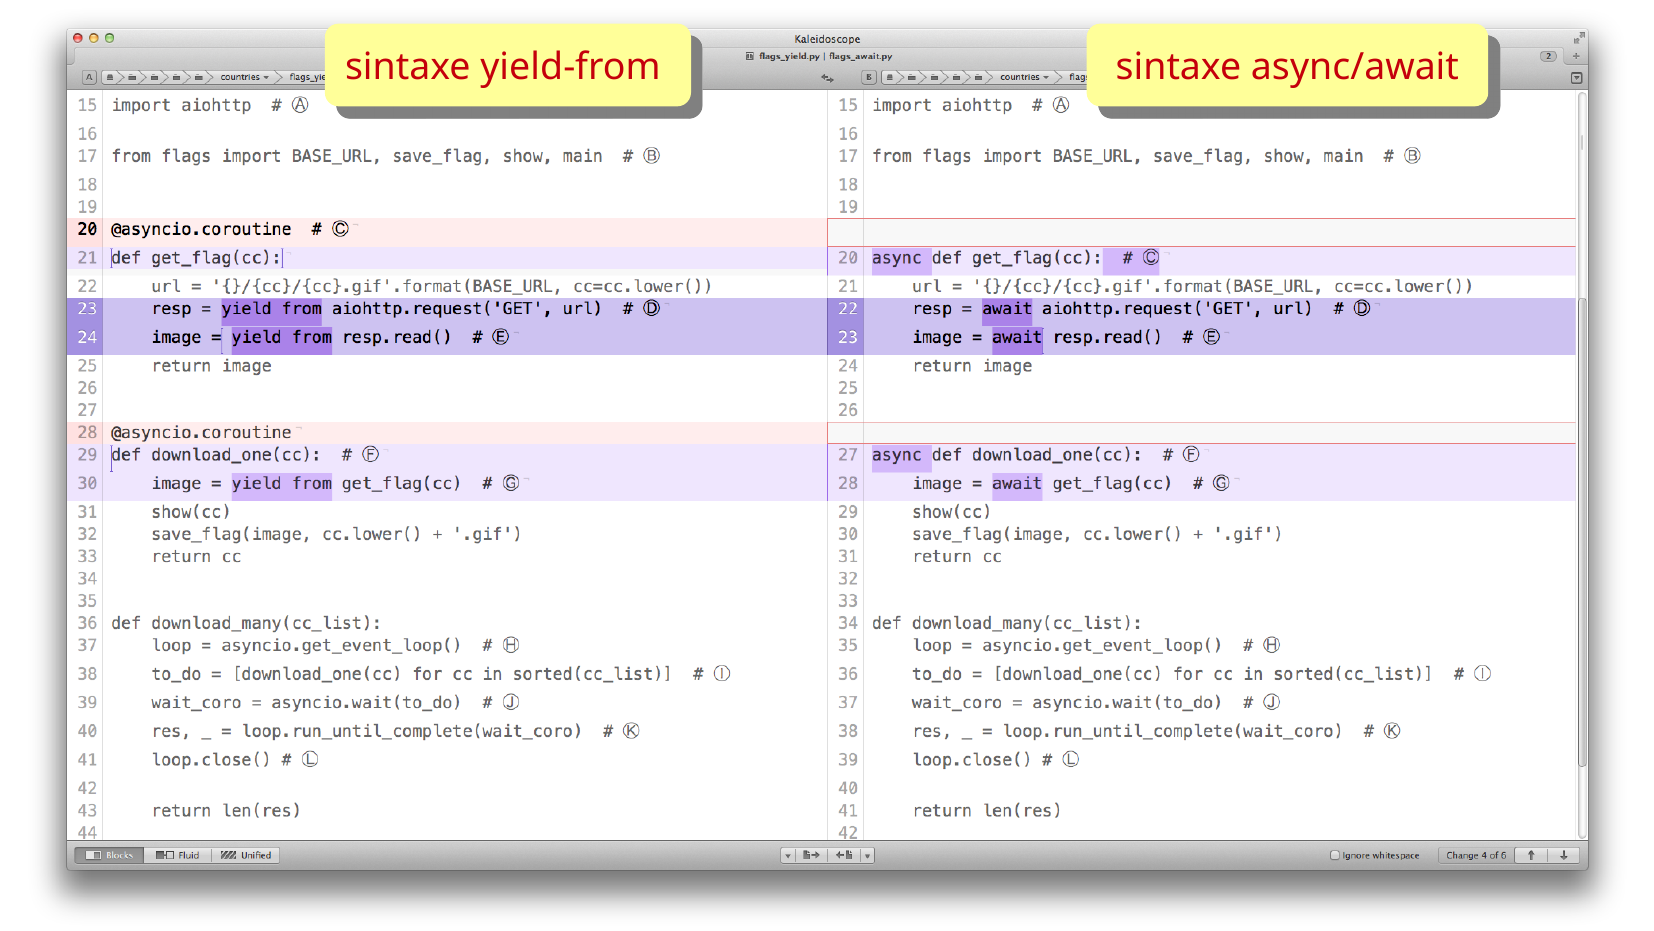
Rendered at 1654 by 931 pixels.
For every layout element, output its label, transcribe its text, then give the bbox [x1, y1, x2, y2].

text_box sintaxe yield-from [324, 23, 692, 107]
text_box sintaxe async/await [1086, 23, 1489, 107]
picture [21, 1, 1633, 931]
